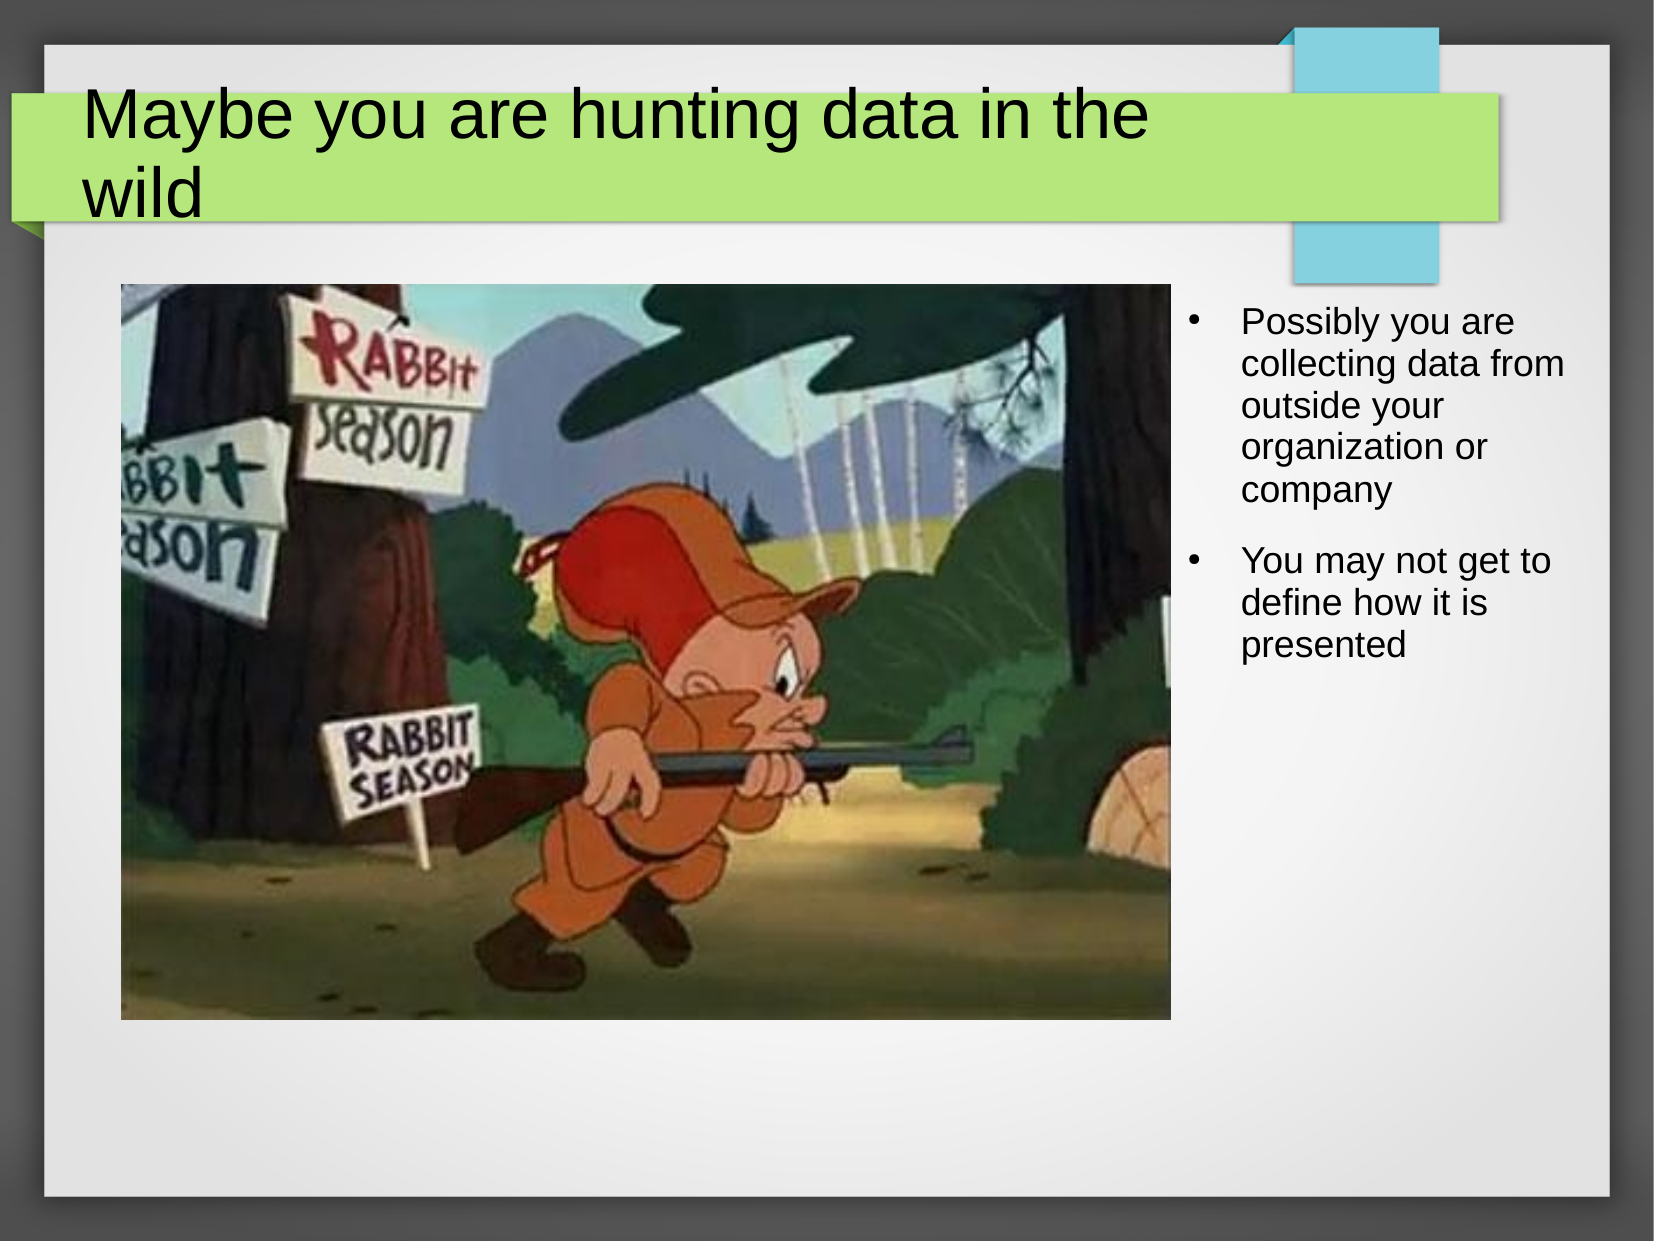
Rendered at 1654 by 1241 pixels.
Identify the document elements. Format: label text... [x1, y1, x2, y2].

title Maybe you are hunting data in the wild [82, 74, 1264, 233]
picture [0, 0, 1654, 1241]
list Possibly you are collecting data from outside your organization or company You may not get to define how it is presented [1170, 300, 1579, 1141]
